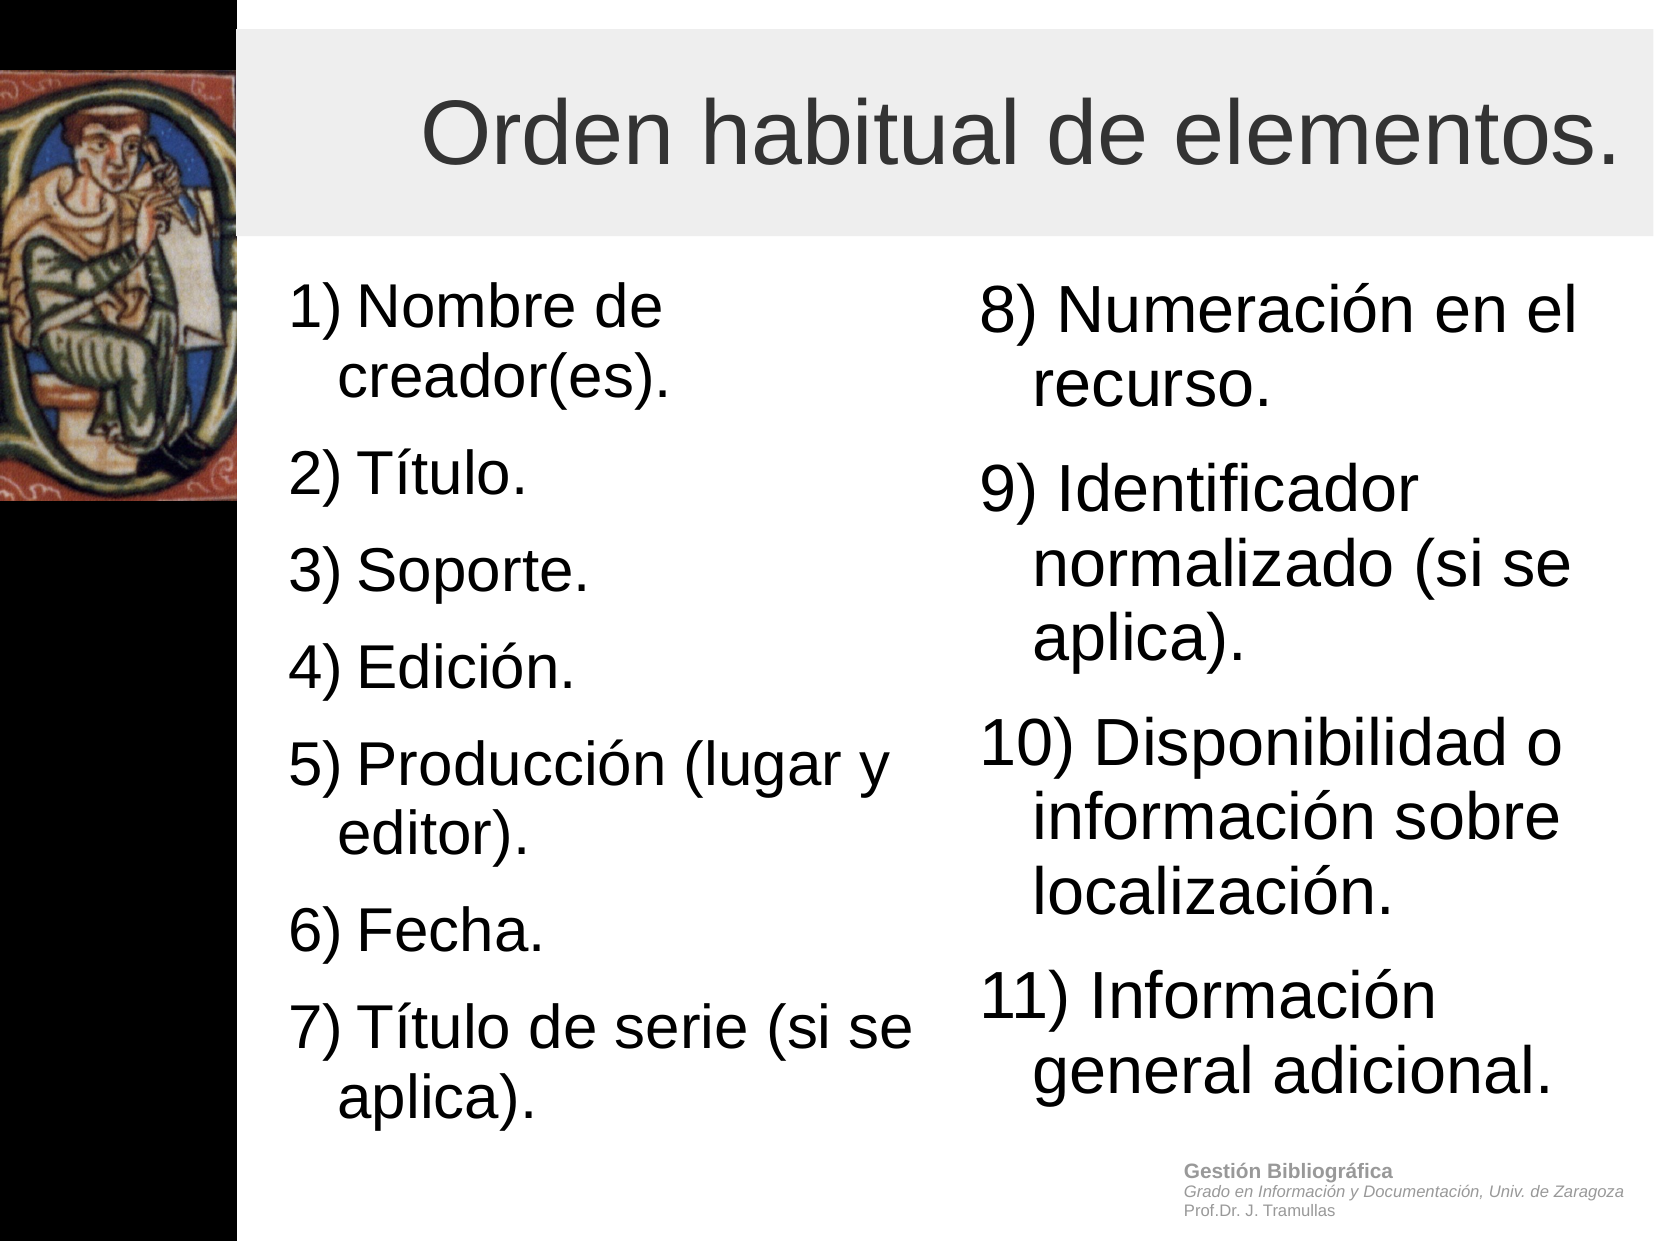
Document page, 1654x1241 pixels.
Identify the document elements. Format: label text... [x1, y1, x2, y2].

list Nombre de creador(es). Título. Soporte. Edición. Producción (lugar y editor). Fecha. Título de serie (si se aplica). [271, 271, 929, 1134]
list Numeración en el recurso. Identificador normalizado (si se aplica). Disponibilidad o información sobre localización. Información general adicional. [961, 271, 1619, 1134]
title Orden habitual de elementos. [236, 29, 1654, 237]
picture [0, 70, 237, 501]
